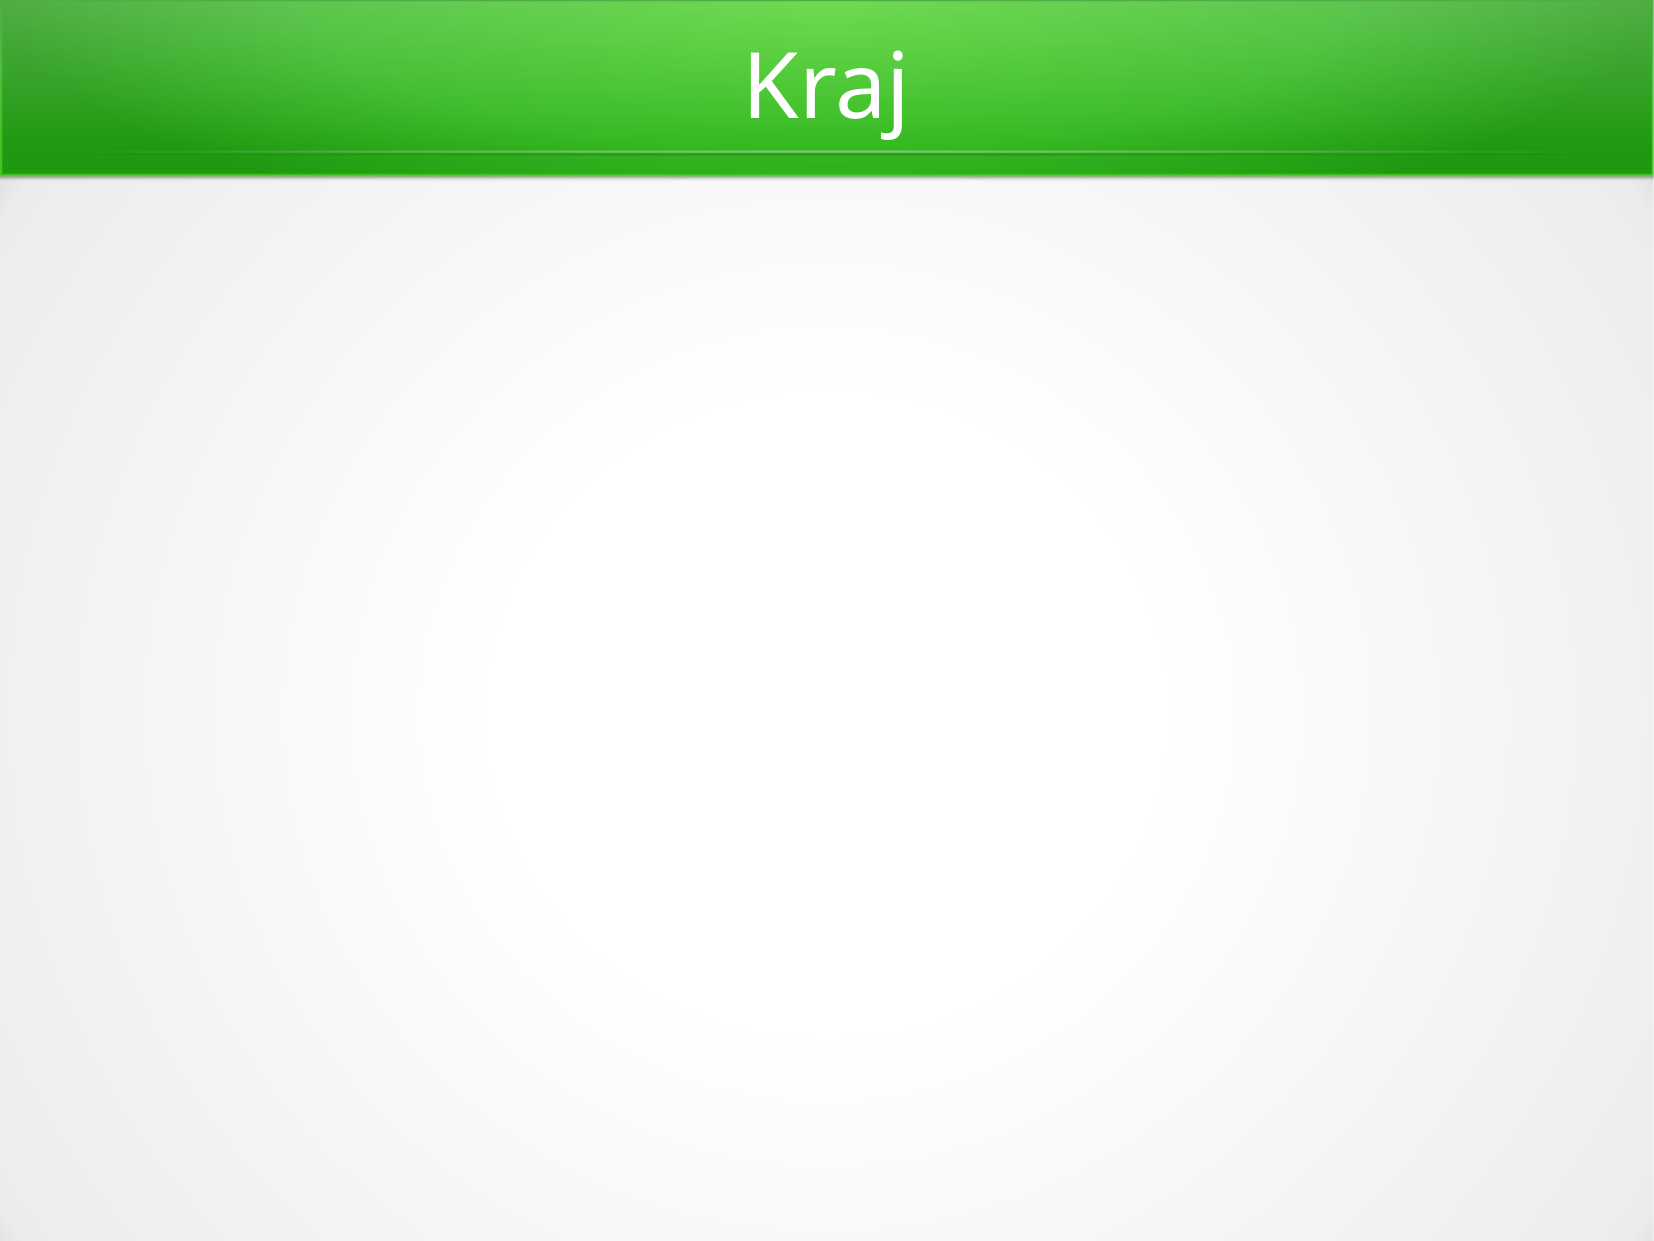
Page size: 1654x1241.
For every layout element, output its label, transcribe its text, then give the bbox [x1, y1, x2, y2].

picture [0, 0, 1654, 1241]
title Kraj [82, 11, 1571, 154]
